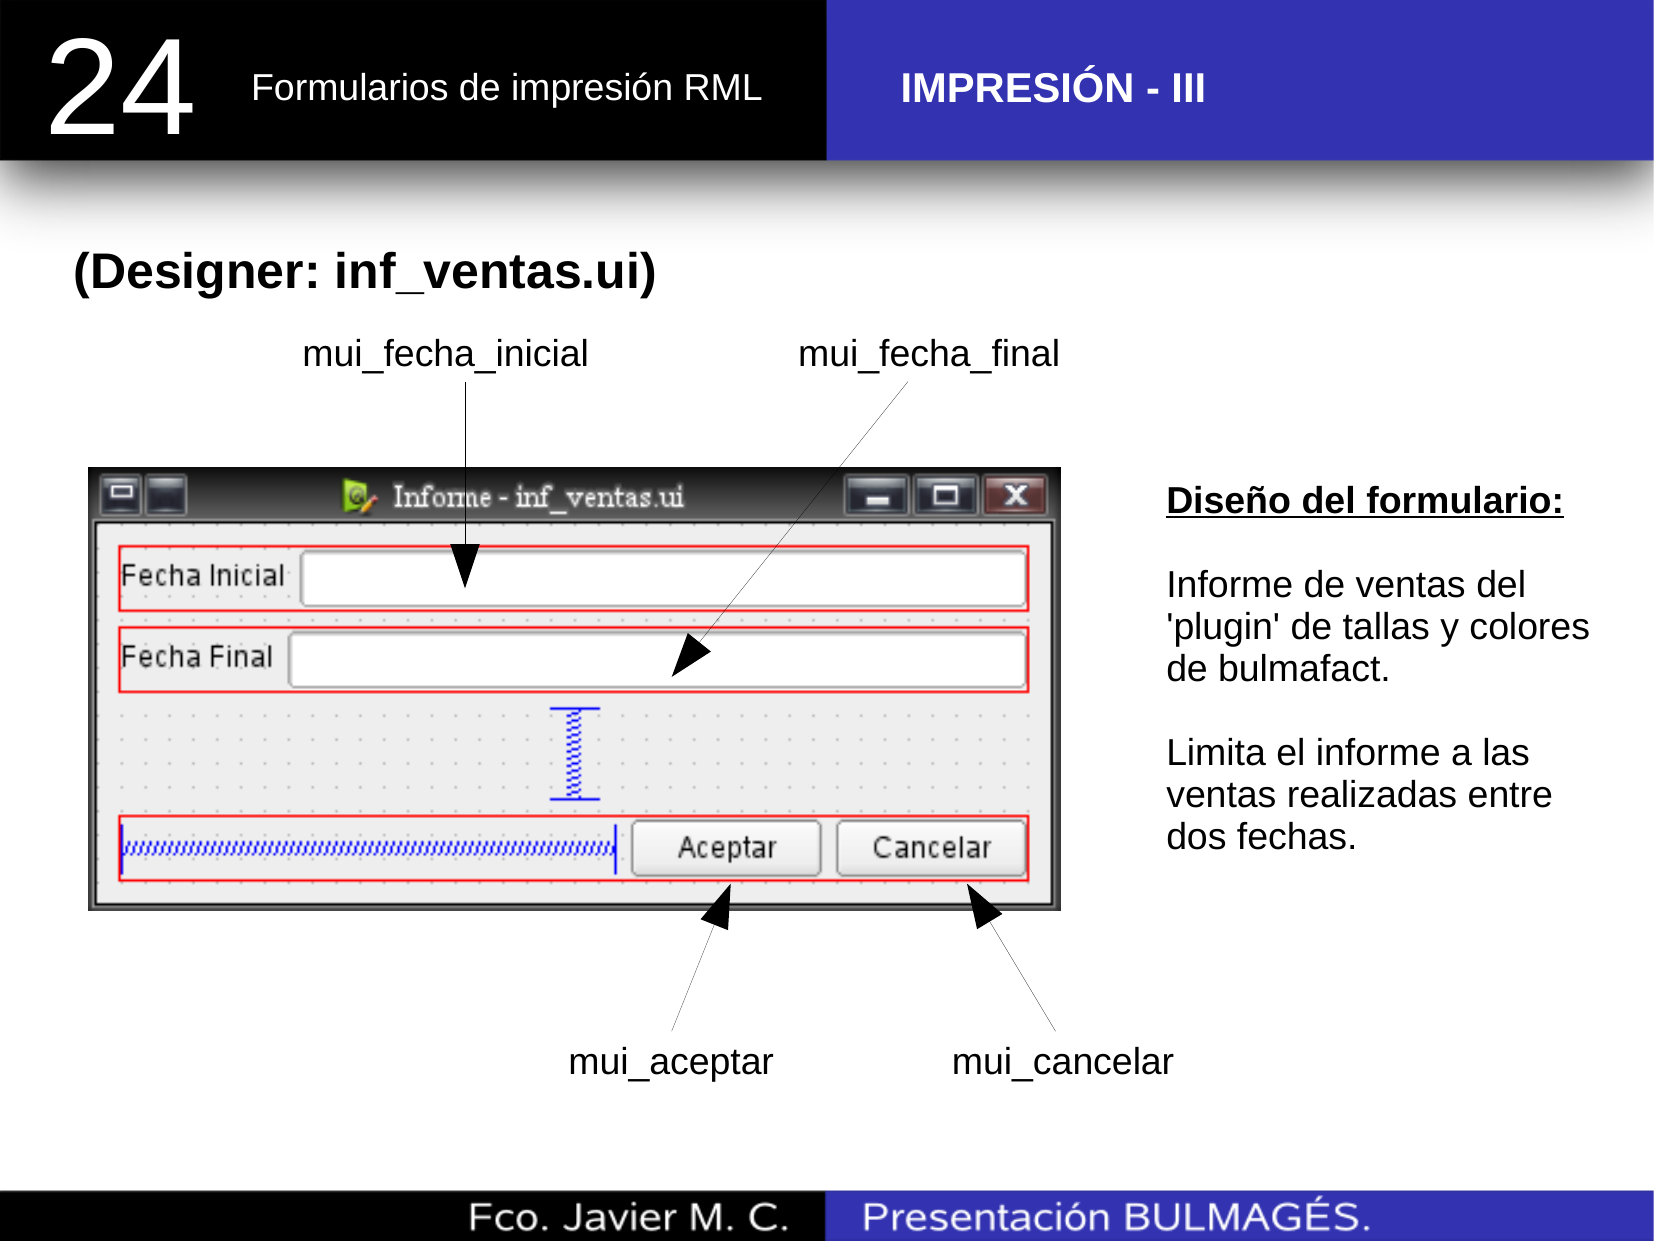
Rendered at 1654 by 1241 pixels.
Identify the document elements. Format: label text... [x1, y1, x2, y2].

text_box Diseño del formulario: Informe de ventas del 'plugin' de tallas y colores de bulmafact. Limita el informe a las ventas realizadas entre dos fechas. [1151, 472, 1625, 908]
text_box IMPRESIÓN - III [885, 56, 1595, 119]
text_box [530, 881, 619, 952]
text_box <número>. [29, 2, 237, 325]
text_box mui_fecha_inicial mui_fecha_final [287, 324, 1115, 382]
text_box Formularios de impresión RML [236, 59, 798, 148]
text_box mui_aceptar mui_cancelar [553, 1033, 1191, 1091]
text_box (Designer: inf_ventas.ui) [59, 236, 916, 307]
picture [0, 0, 1654, 1241]
